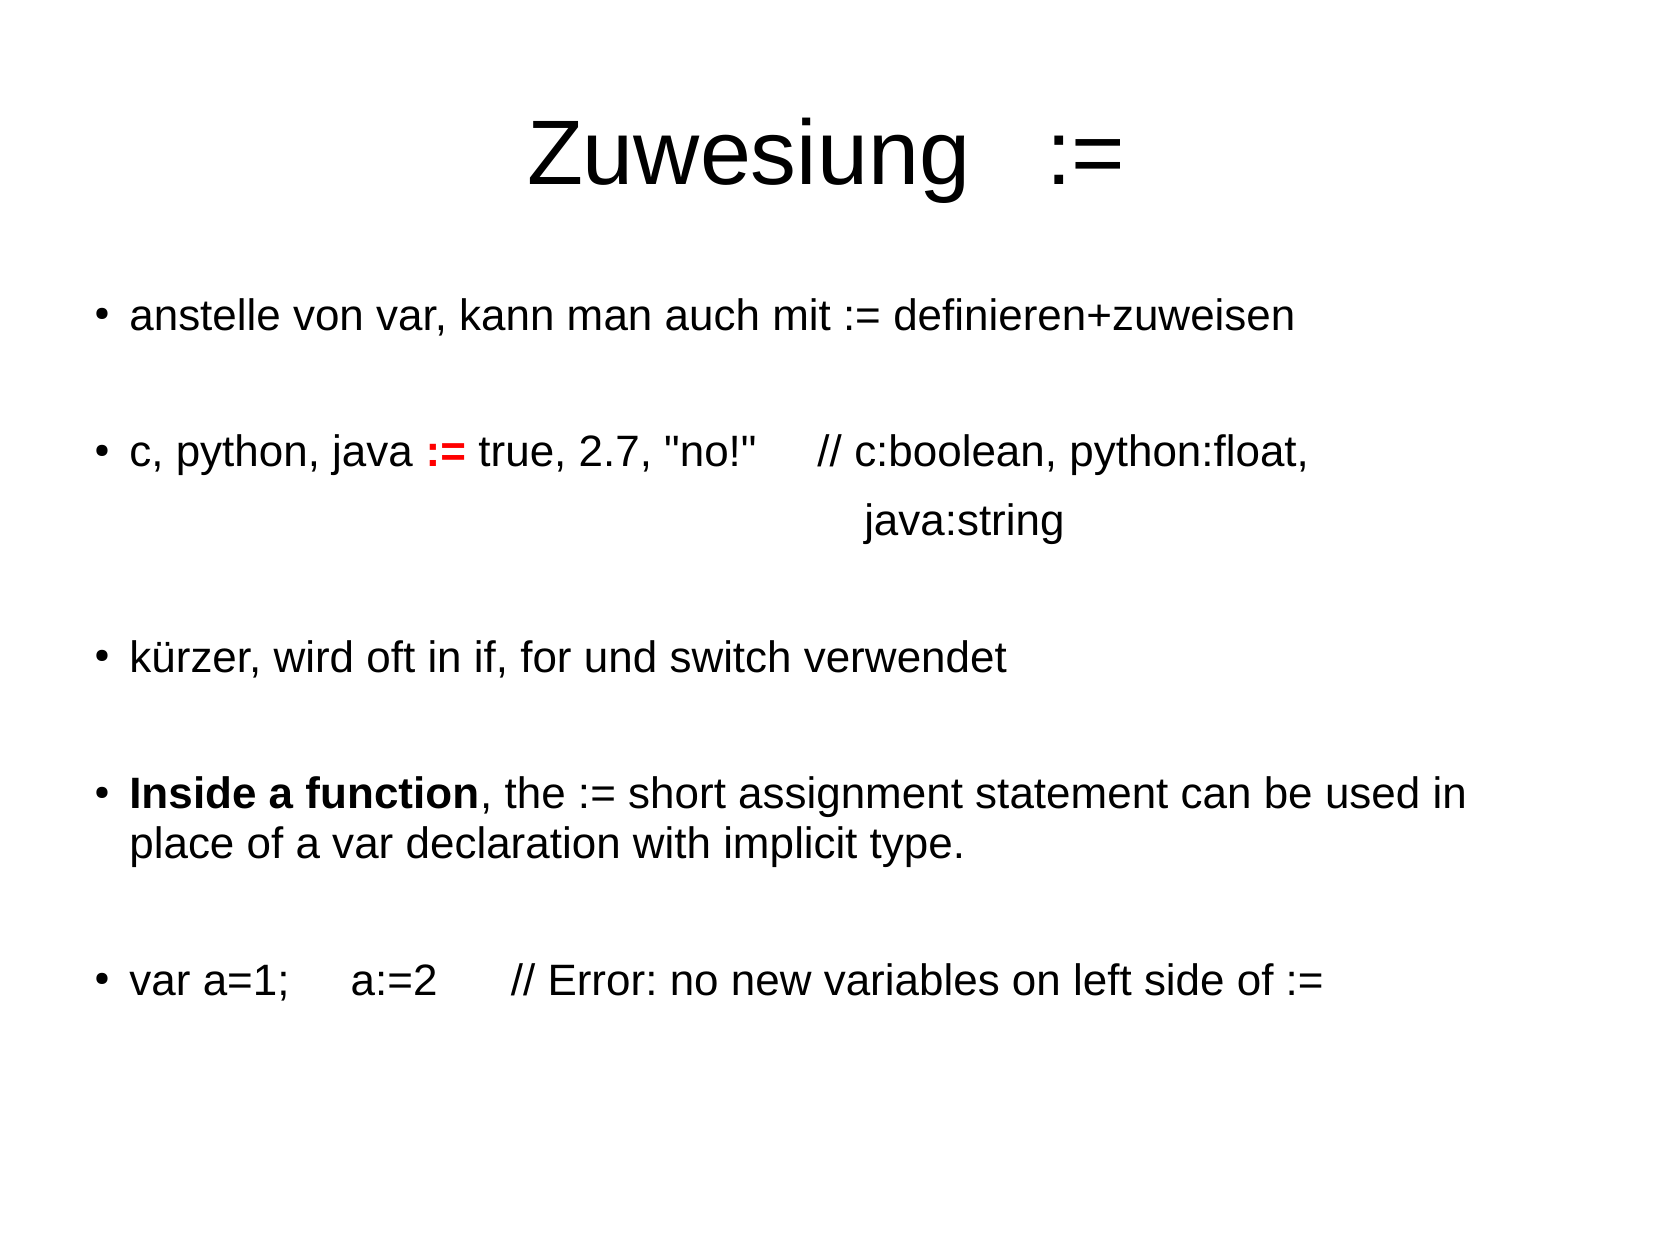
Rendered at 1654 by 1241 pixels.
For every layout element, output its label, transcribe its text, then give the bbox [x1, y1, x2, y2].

list anstelle von var, kann man auch mit := definieren+zuweisen c, python, java := true, 2.7, "no!" // c:boolean, python:float, java:string kürzer, wird oft in if, for und switch verwendet Inside a function, the := short assignment statement can be used in place of a var declaration with implicit type. var a=1; a:=2 // Error: no new variables on left side of := [82, 290, 1538, 1010]
title Zuwesiung := [82, 49, 1571, 257]
